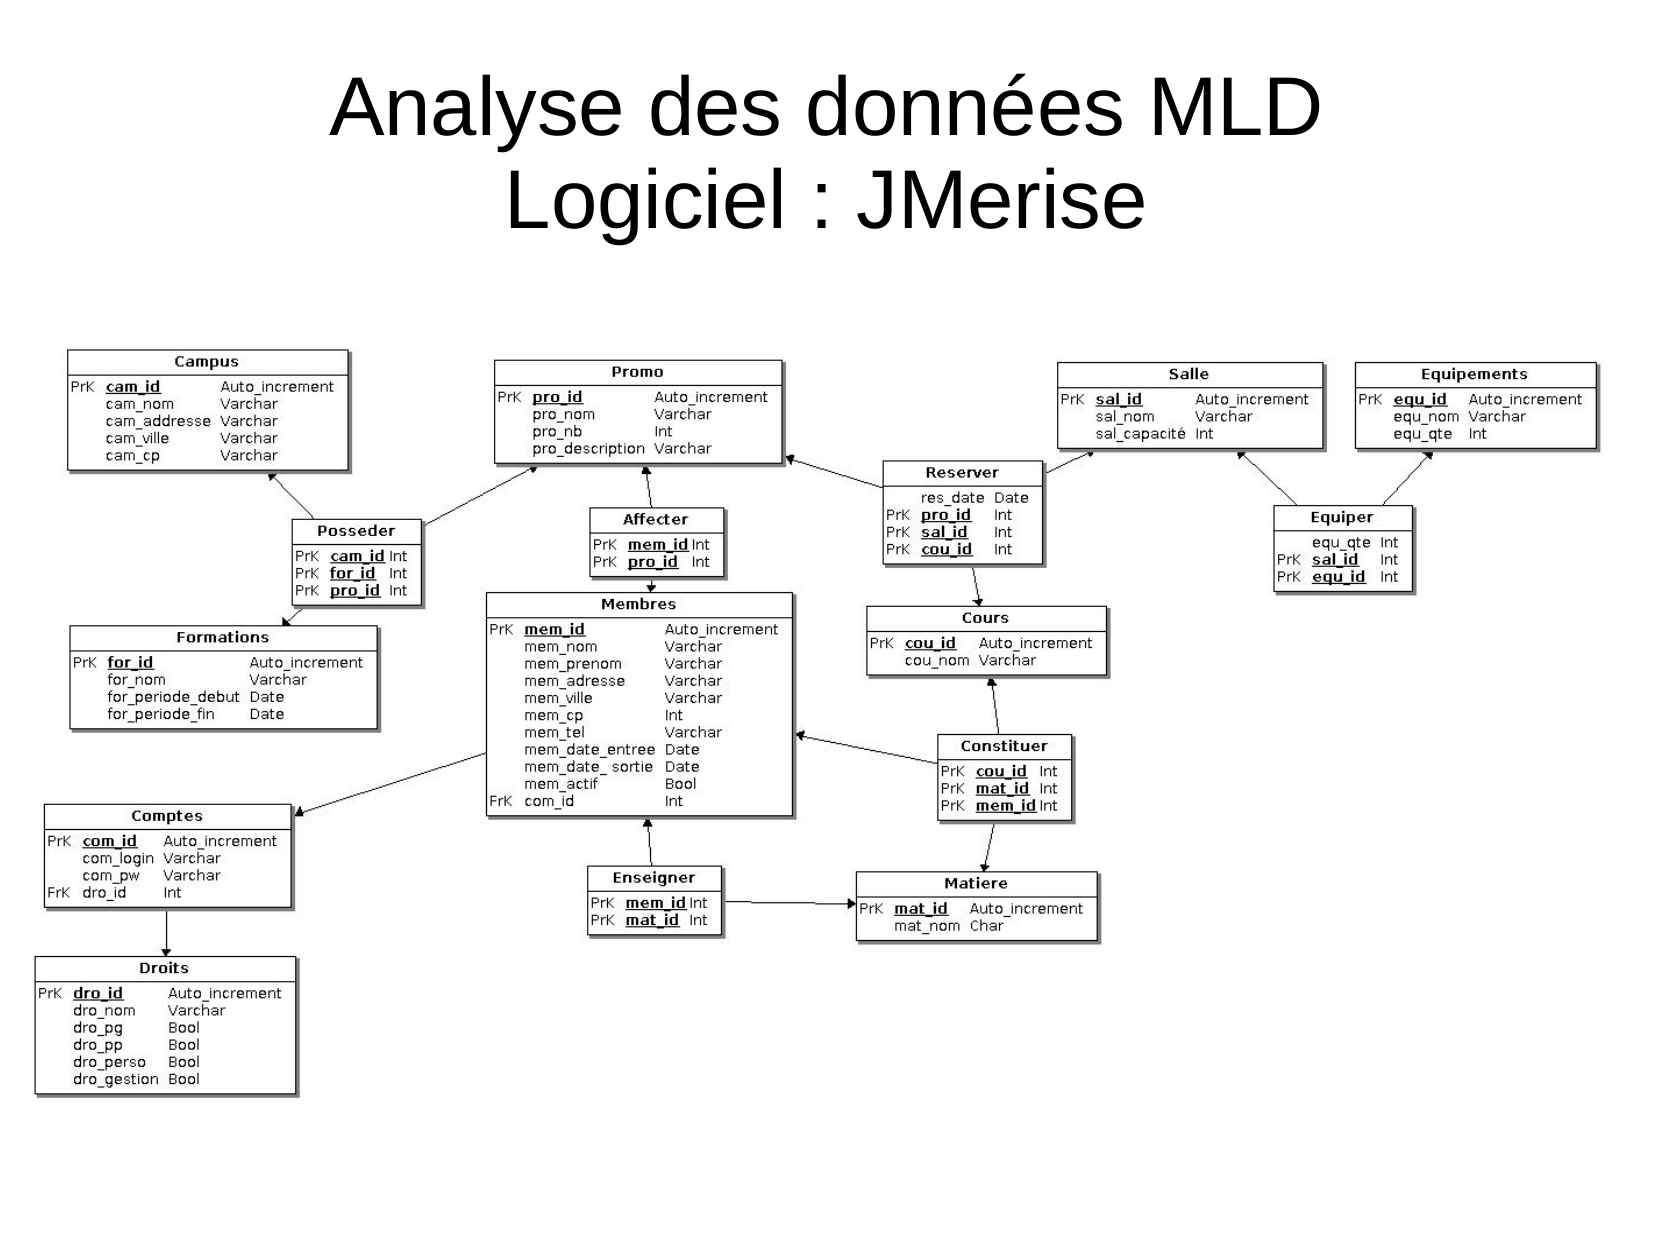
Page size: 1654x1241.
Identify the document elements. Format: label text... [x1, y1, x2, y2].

title Analyse des données MLD Logiciel : JMerise [82, 49, 1571, 257]
picture [23, 330, 1633, 1138]
